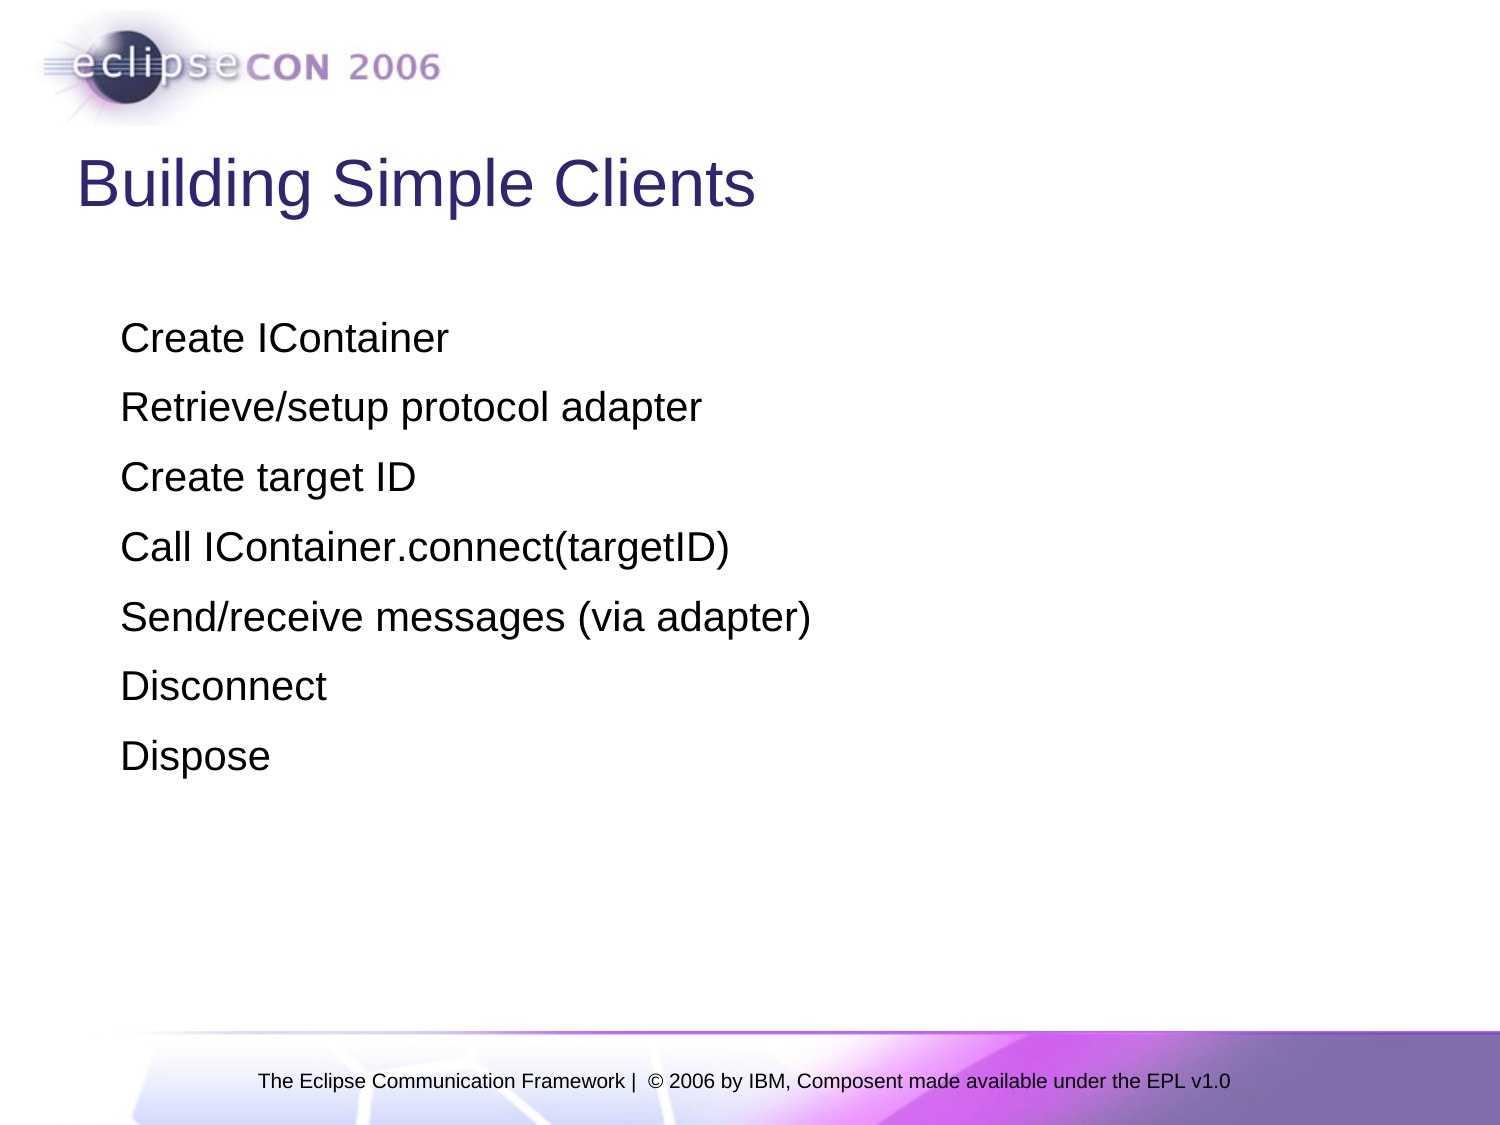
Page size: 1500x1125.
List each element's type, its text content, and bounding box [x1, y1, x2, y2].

list Create IContainer Retrieve/setup protocol adapter Create target ID Call IContainer.connect(targetID) Send/receive messages (via adapter) Disconnect Dispose [108, 291, 1378, 788]
picture [0, 1031, 1500, 1125]
picture [31, 10, 1040, 126]
title Building Simple Clients [76, 150, 1430, 226]
